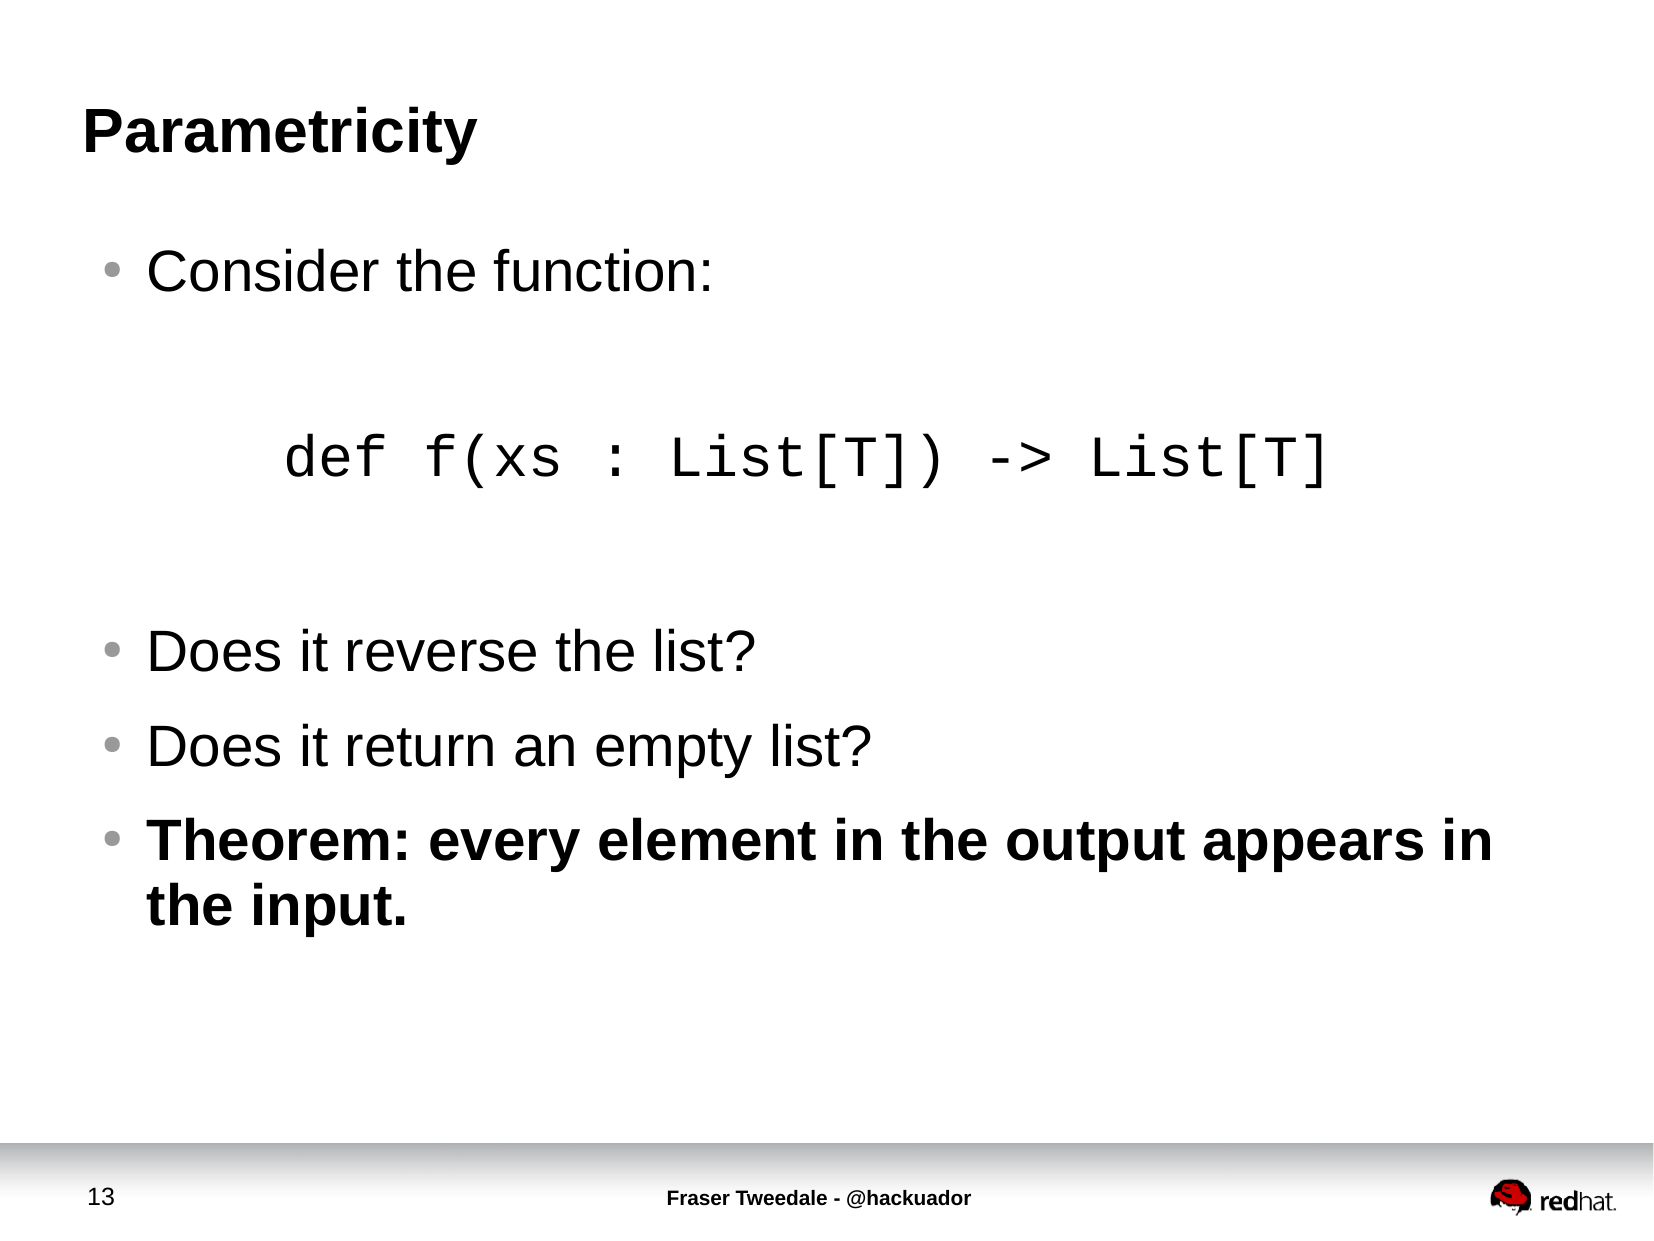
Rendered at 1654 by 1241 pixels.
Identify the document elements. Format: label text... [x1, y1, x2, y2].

list Consider the function: def f(xs : List[T]) -> List[T] Does it reverse the list? Does it return an empty list? Theorem: every element in the output appears in the input. [86, 238, 1576, 1033]
picture [0, 1143, 1654, 1241]
title Parametricity [82, 37, 1571, 226]
